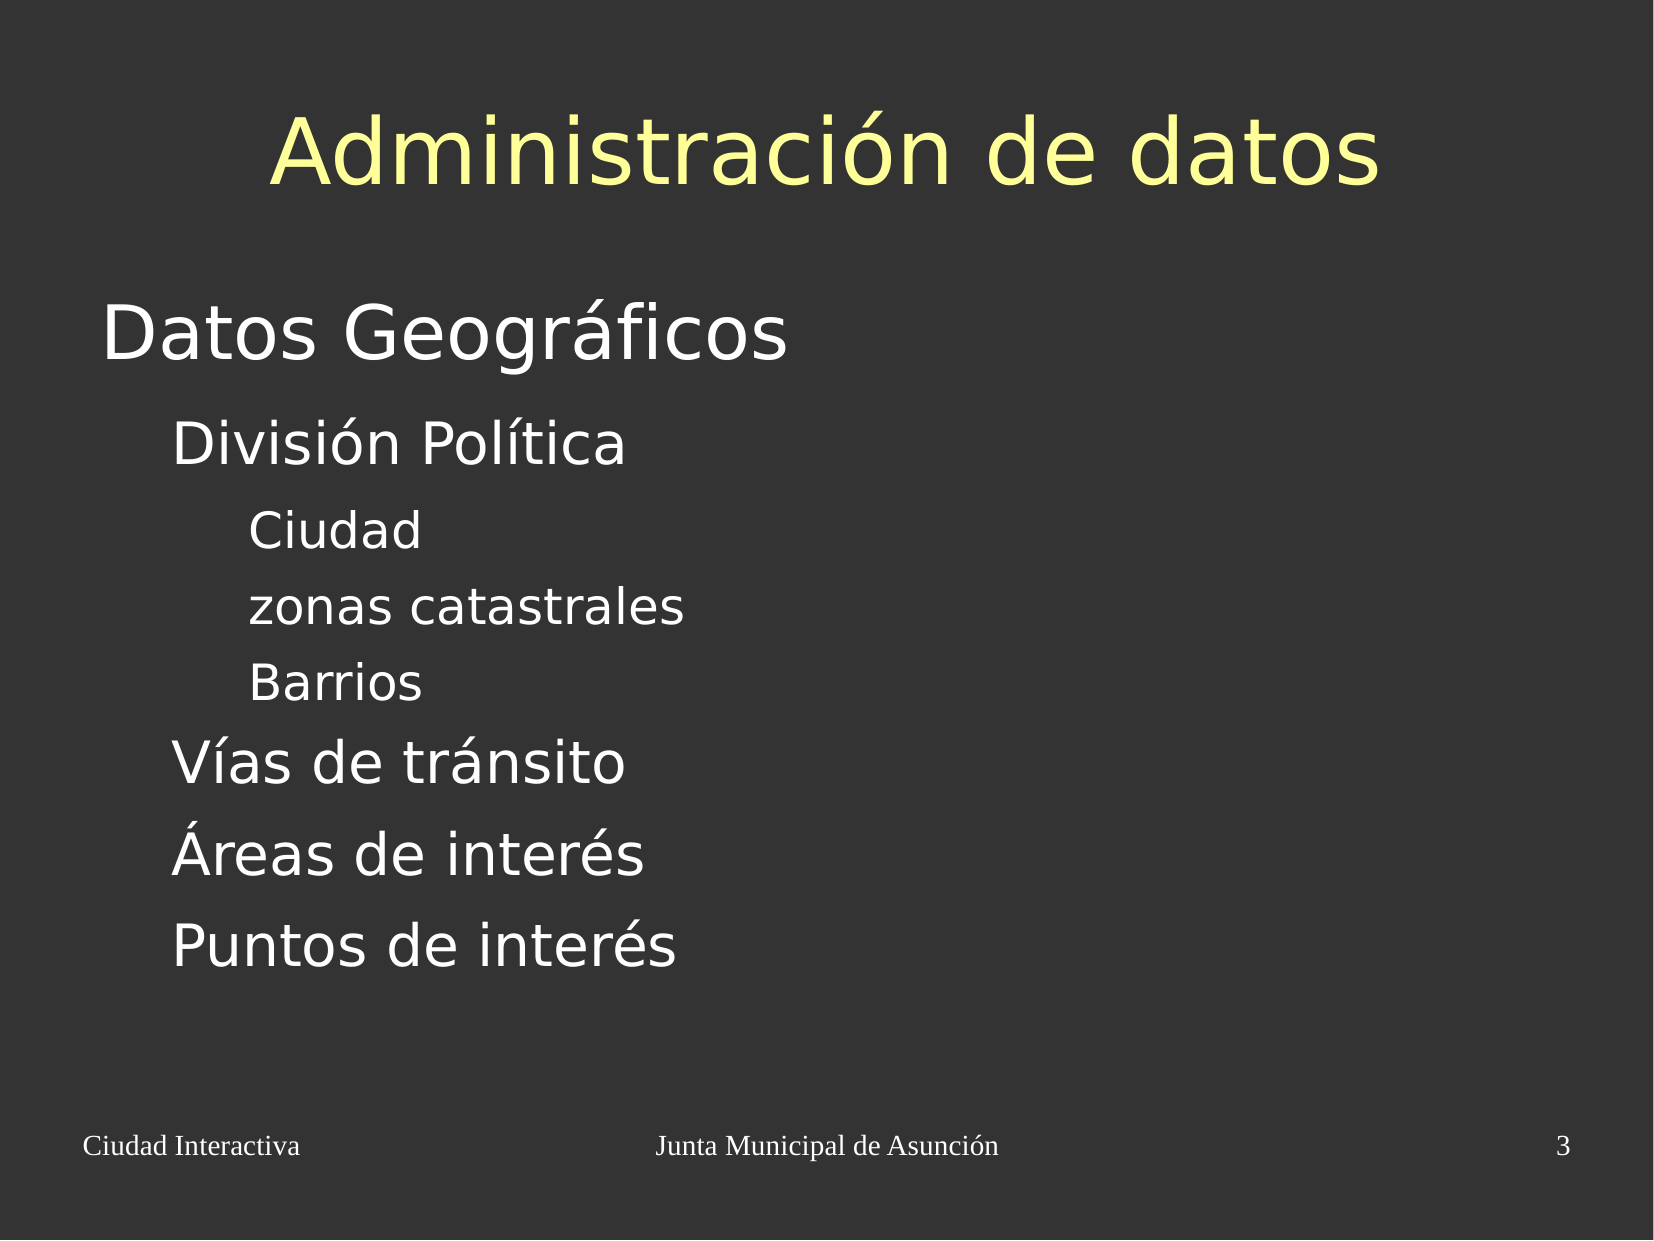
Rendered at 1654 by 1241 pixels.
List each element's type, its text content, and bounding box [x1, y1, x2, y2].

title Administración de datos [82, 49, 1571, 257]
list Datos Geográficos División Política Ciudad zonas catastrales Barrios Vías de tránsito Áreas de interés Puntos de interés [82, 290, 1571, 1109]
